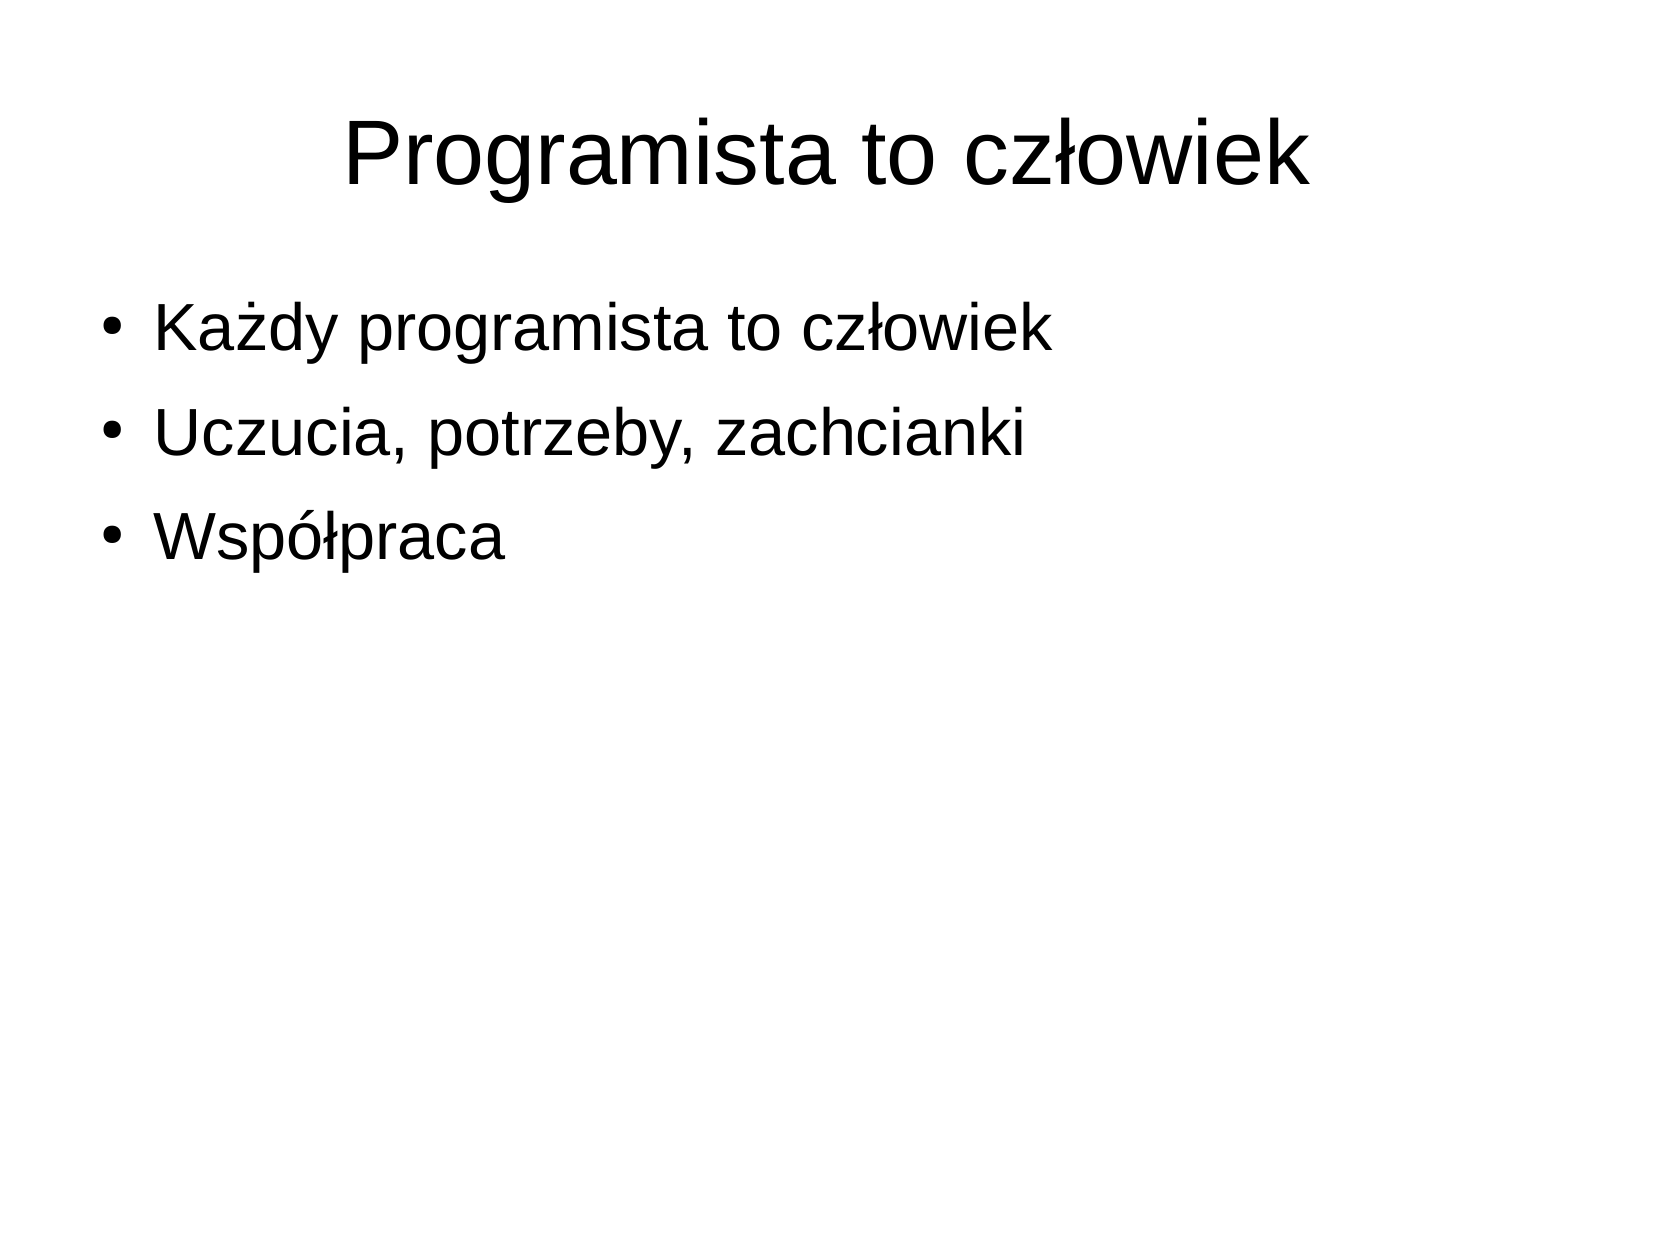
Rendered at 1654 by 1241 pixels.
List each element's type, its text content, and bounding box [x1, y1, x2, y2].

list Każdy programista to człowiek Uczucia, potrzeby, zachcianki Współpraca [82, 290, 1538, 1010]
title Programista to człowiek [82, 49, 1571, 257]
